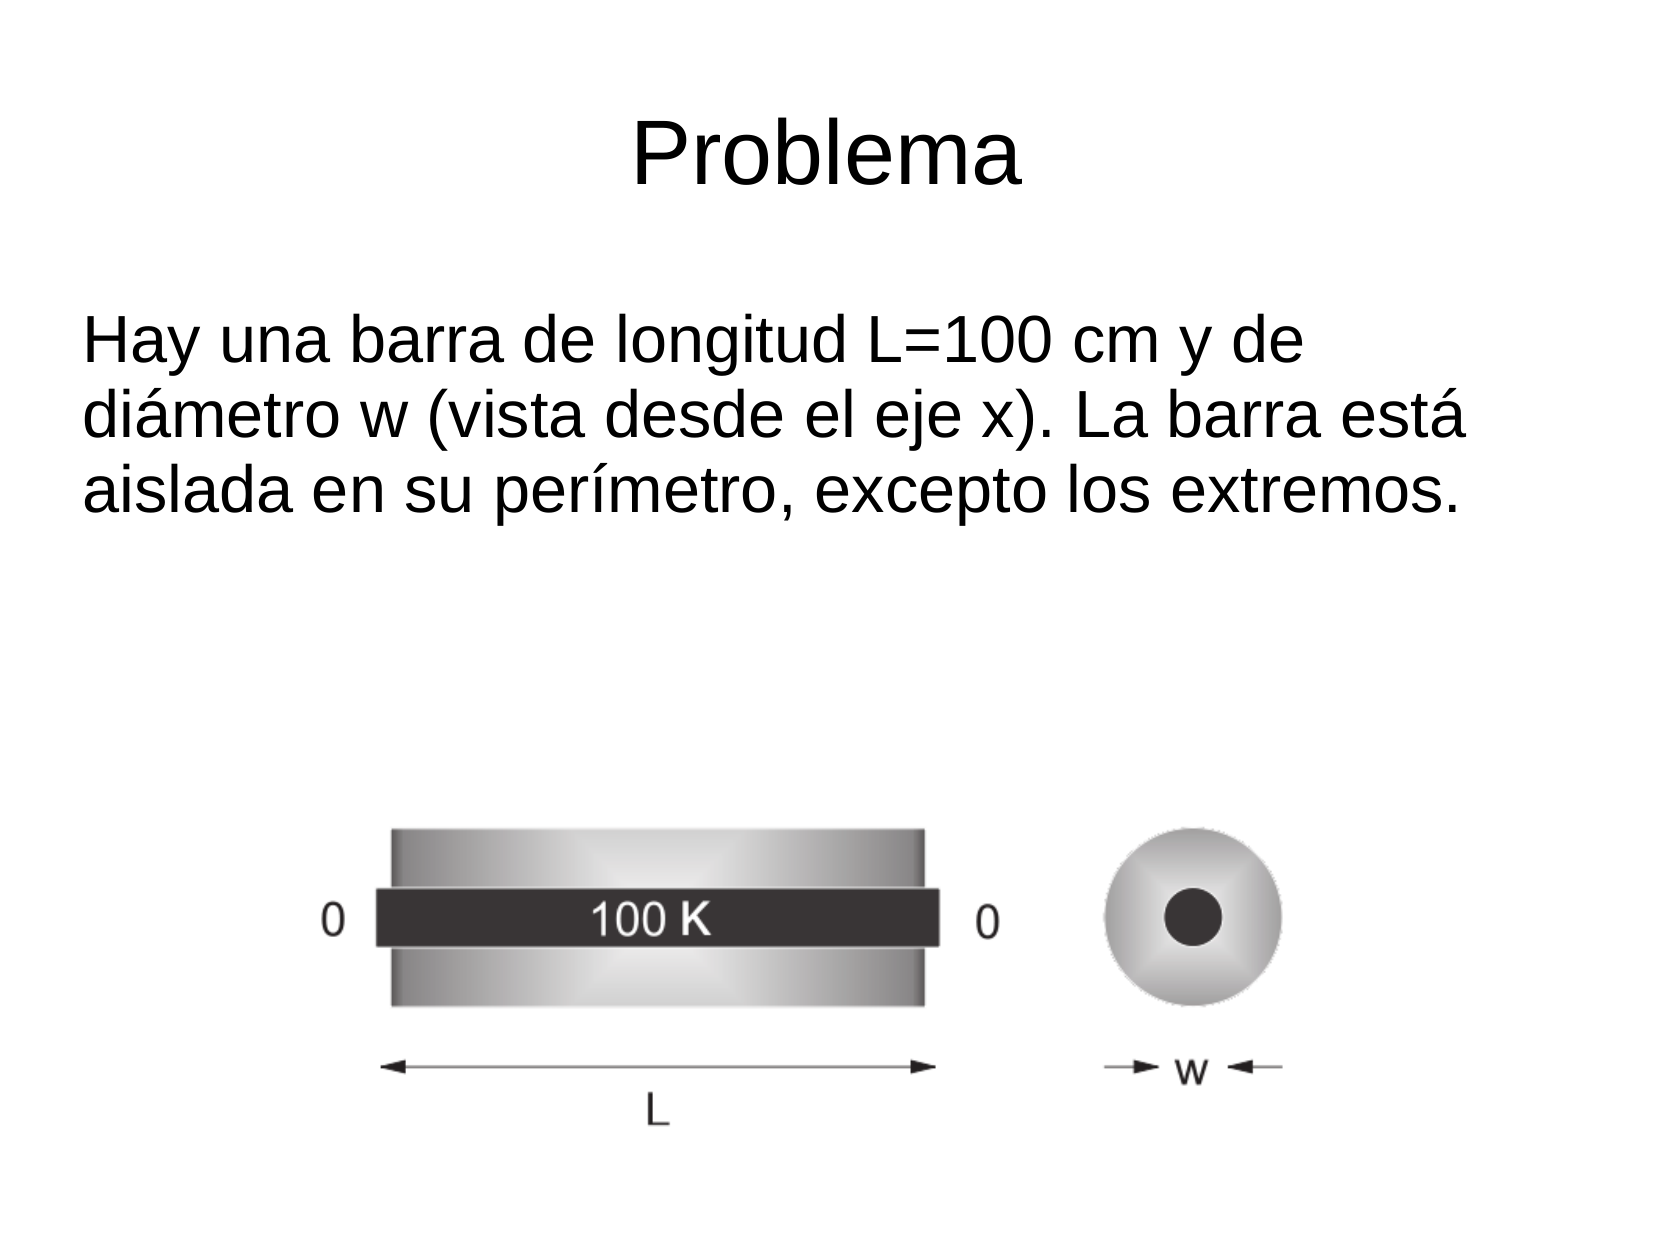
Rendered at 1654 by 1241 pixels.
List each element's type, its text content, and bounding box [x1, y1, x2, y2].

picture [295, 708, 1311, 1147]
subtitle Hay una barra de longitud L=100 cm y de diámetro w (vista desde el eje x). La barra está aislada en su perímetro, excepto los extremos. [82, 238, 1571, 591]
title Problema [82, 56, 1571, 238]
